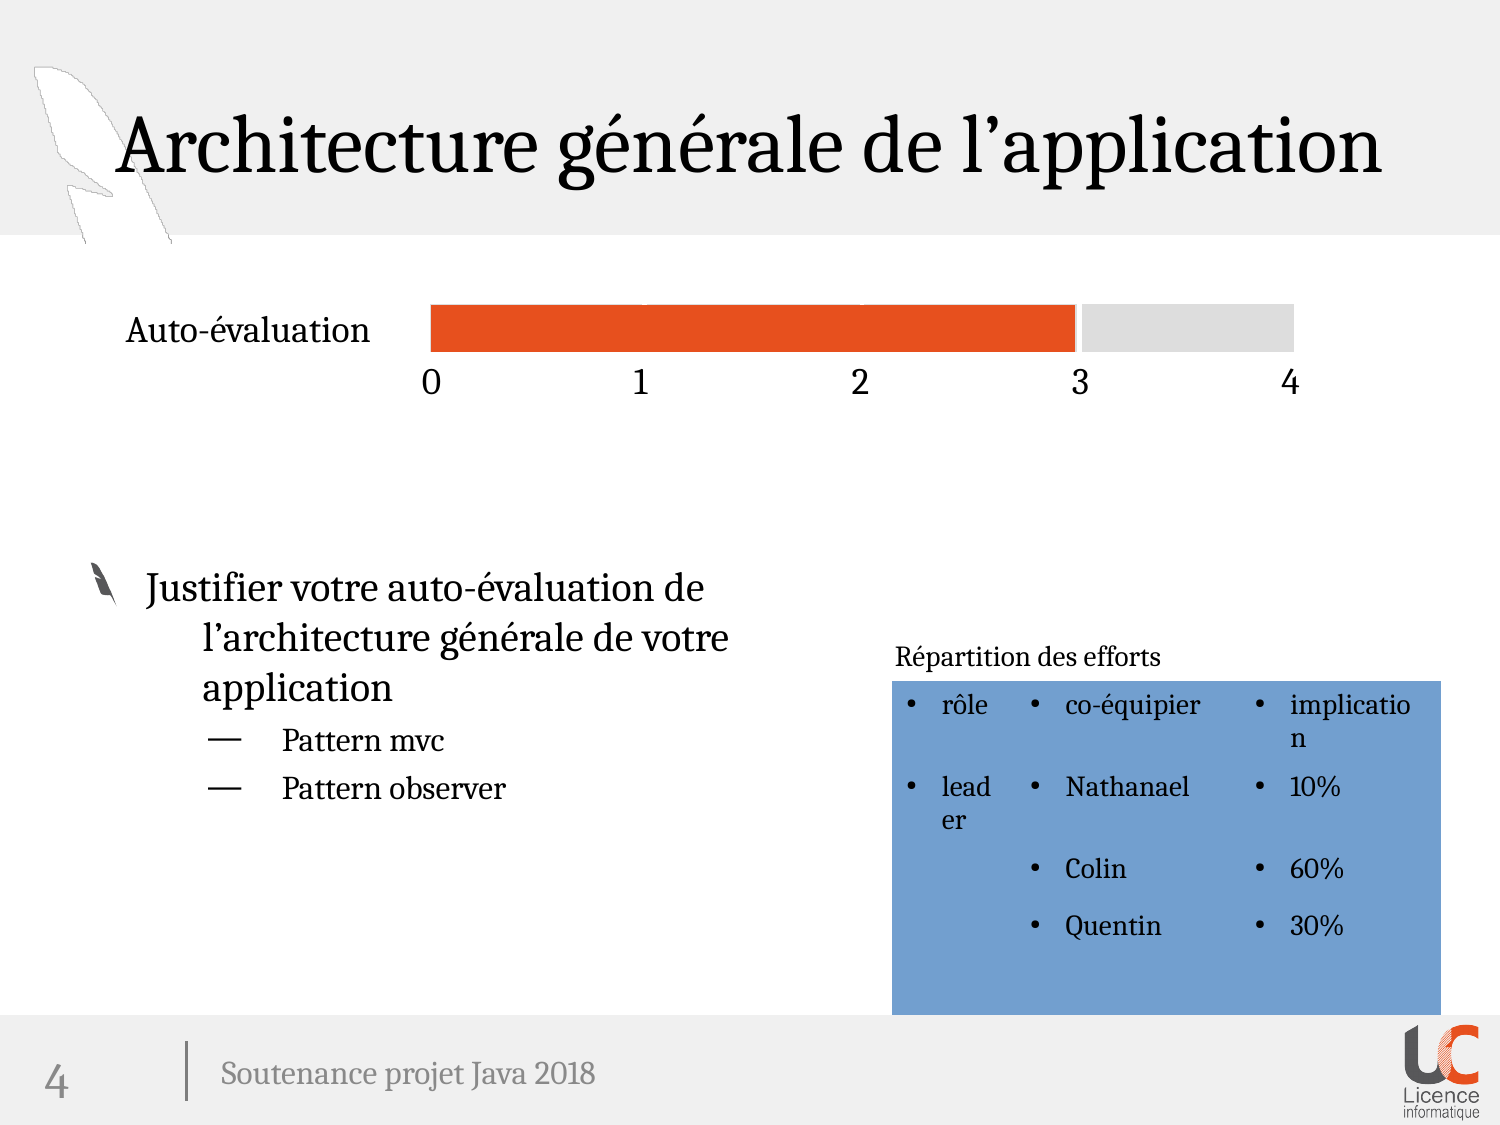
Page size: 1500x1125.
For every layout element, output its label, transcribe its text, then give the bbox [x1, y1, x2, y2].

table_header implication [1240, 681, 1441, 763]
table_header rôle [892, 681, 1016, 763]
text_box [431, 305, 1075, 352]
table_cell Colin [1016, 844, 1240, 901]
table_cell 10% [1240, 763, 1441, 844]
table_cell 60% [1240, 844, 1441, 901]
table_cell Nathanael [1016, 763, 1240, 844]
text_box Répartition des efforts [879, 630, 1237, 681]
table_cell Quentin [1016, 901, 1240, 958]
table_cell 30% [1240, 901, 1441, 958]
title Architecture générale de l’application [75, 45, 1426, 233]
table_cell leader [892, 763, 1016, 844]
text_box <numéro> [29, 1041, 160, 1102]
table_cell [1016, 958, 1240, 1015]
table_cell [1240, 958, 1441, 1015]
picture [29, 63, 187, 244]
text_box Soutenance projet Java 2018 [206, 1041, 939, 1102]
table_cell [892, 901, 1016, 958]
table_header co-équipier [1016, 681, 1240, 763]
table_cell [892, 958, 1016, 1015]
table_cell [892, 844, 1016, 901]
list Justifier votre auto-évaluation de l’architecture générale de votre application Pattern mvc Pattern observer [75, 460, 869, 1022]
picture [1398, 1020, 1484, 1122]
